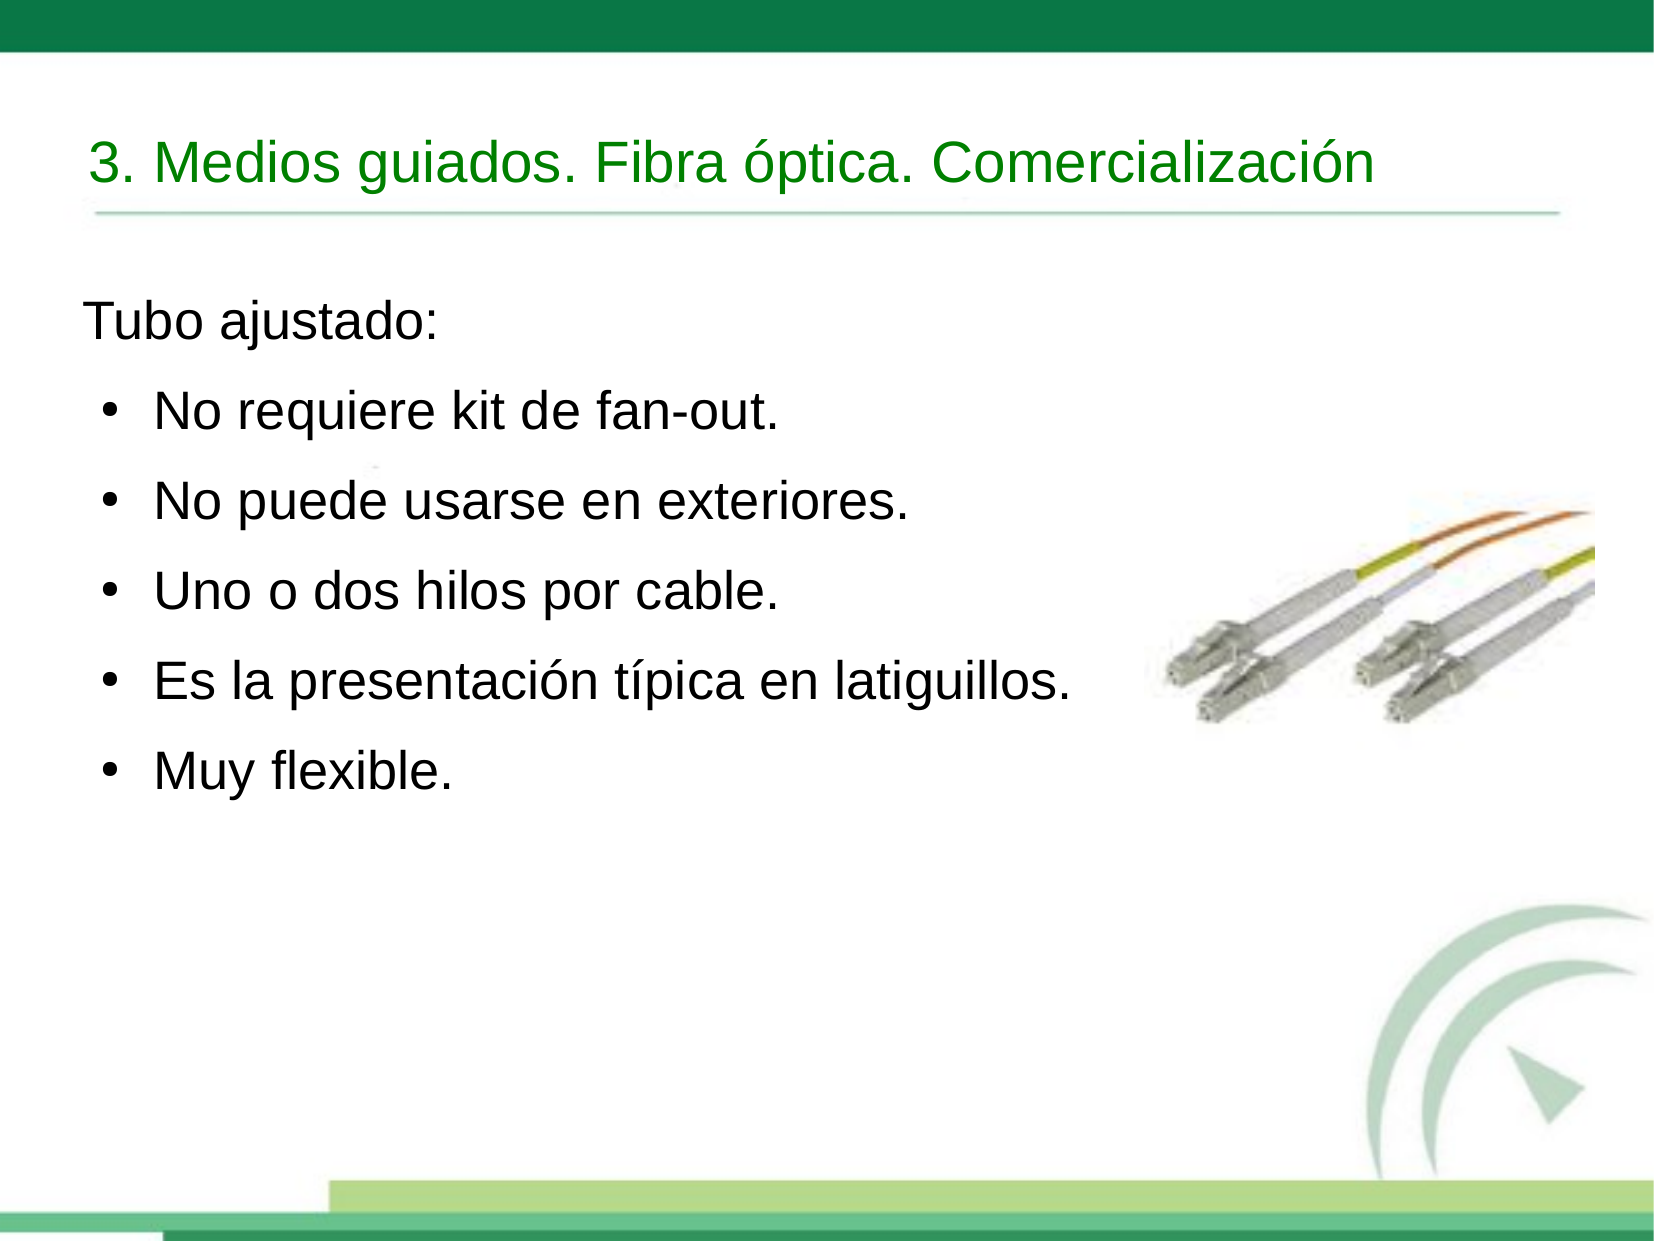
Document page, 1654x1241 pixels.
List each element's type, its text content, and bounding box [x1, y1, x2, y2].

list Tubo ajustado: No requiere kit de fan-out. No puede usarse en exteriores. Uno o dos hilos por cable. Es la presentación típica en latiguillos. Muy flexible. [82, 290, 1571, 1109]
picture [0, 0, 1654, 1241]
title 3. Medios guiados. Fibra óptica. Comercialización [88, 58, 1577, 266]
